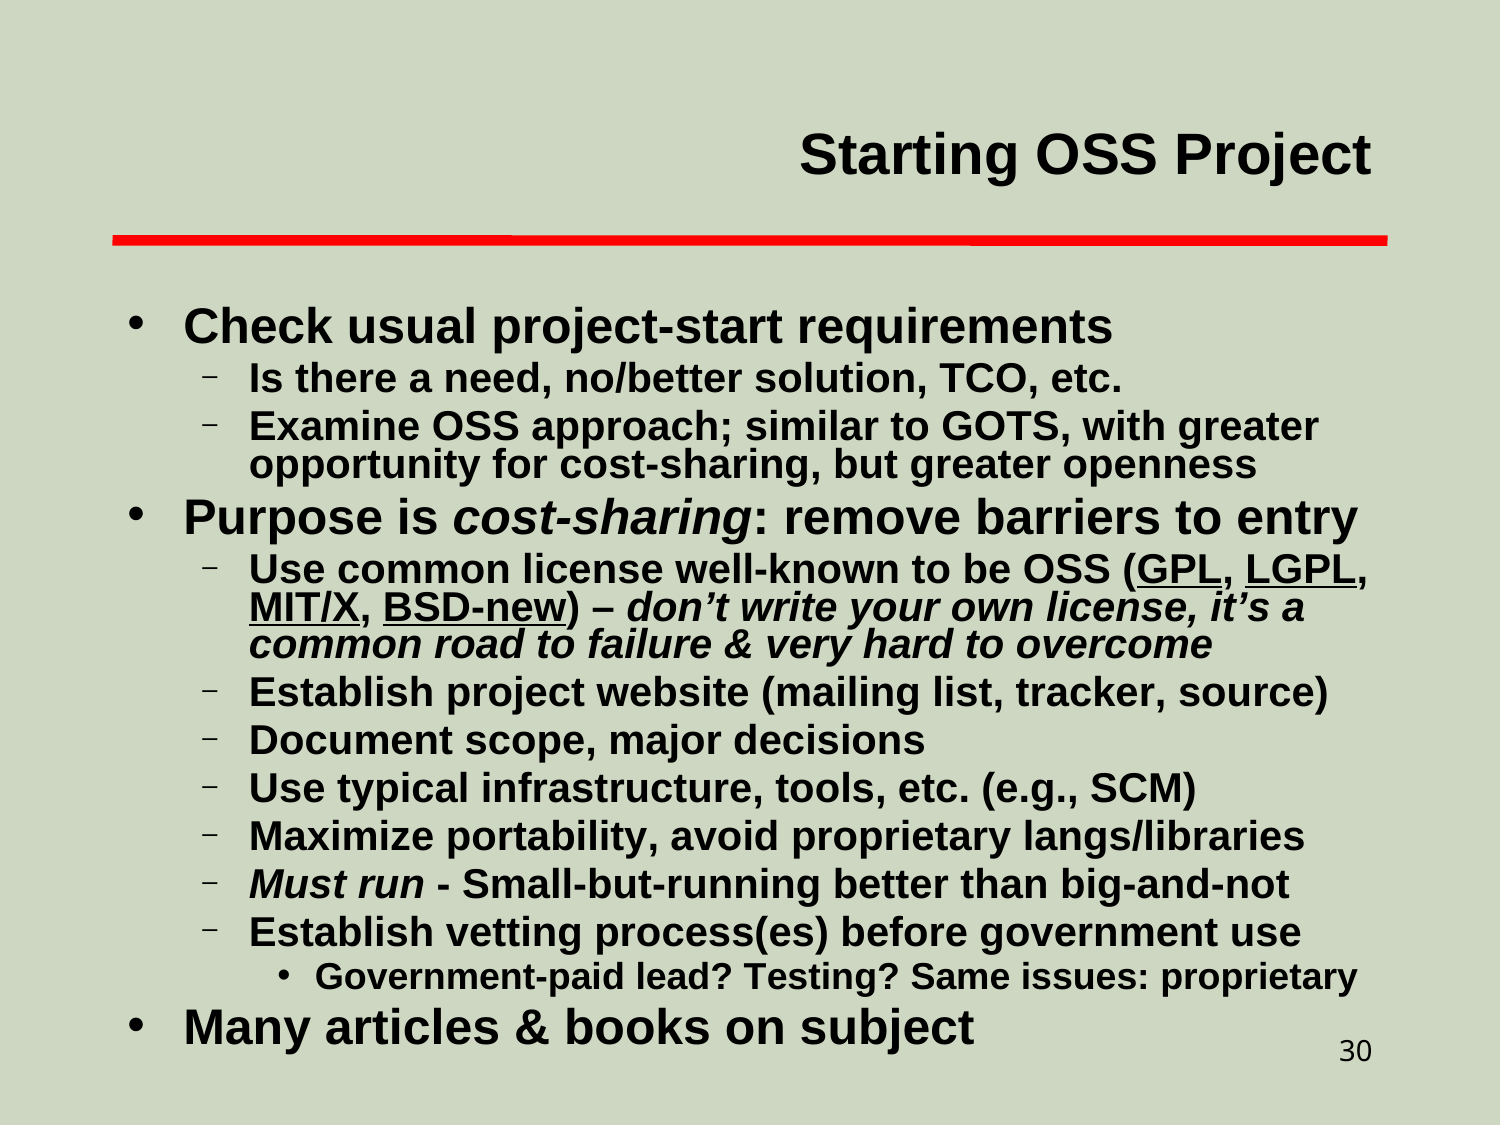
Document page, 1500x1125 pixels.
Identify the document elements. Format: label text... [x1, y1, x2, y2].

list Check usual project-start requirements Is there a need, no/better solution, TCO, etc. Examine OSS approach; similar to GOTS, with greater opportunity for cost-sharing, but greater openness Purpose is cost-sharing: remove barriers to entry Use common license well-known to be OSS (GPL, LGPL, MIT/X, BSD-new) – don’t write your own license, it’s a common road to failure & very hard to overcome Establish project website (mailing list, tracker, source) Document scope, major decisions Use typical infrastructure, tools, etc. (e.g., SCM) Maximize portability, avoid proprietary langs/libraries Must run - Small-but-running better than big-and-not Establish vetting process(es) before government use Government-paid lead? Testing? Same issues: proprietary Many articles & books on subject [112, 299, 1388, 1087]
title Starting OSS Project [337, 85, 1388, 224]
